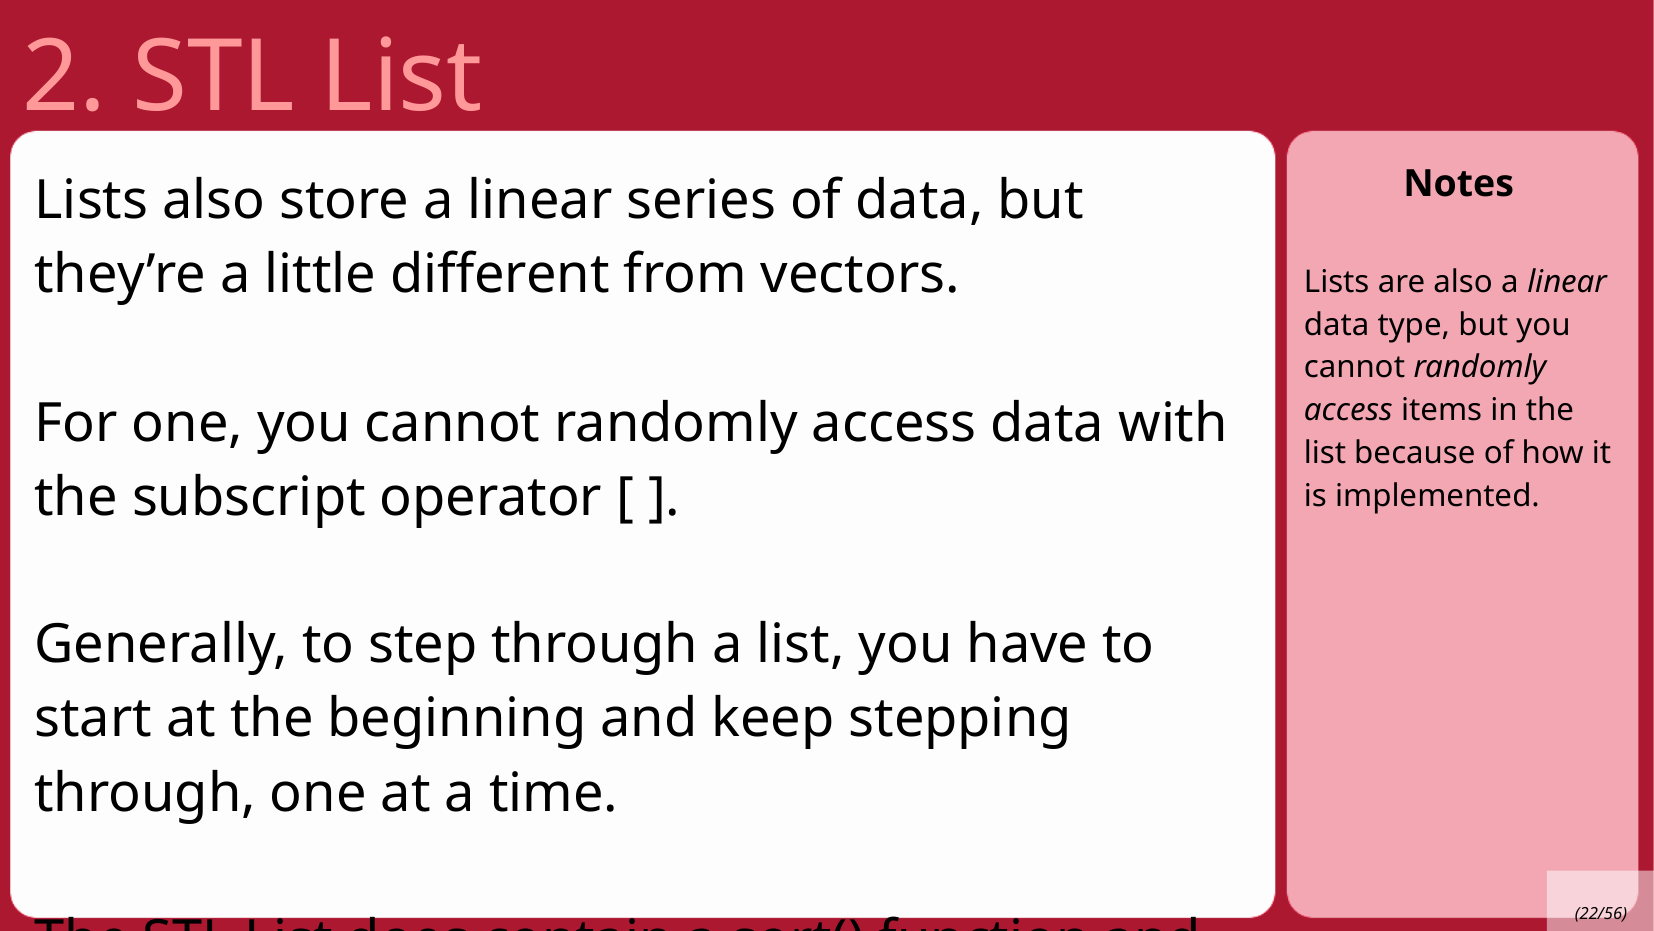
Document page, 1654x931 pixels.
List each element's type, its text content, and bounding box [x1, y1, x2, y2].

title 2. STL List [22, 7, 1511, 136]
text_box (<number>/56) [1546, 877, 1654, 931]
picture [0, 0, 1654, 931]
text_box Notes Lists are also a linear data type, but you cannot randomly access items in the list because of how it is implemented. [1289, 149, 1629, 460]
text_box Lists also store a linear series of data, but they’re a little different from vectors. For one, you cannot randomly access data with the subscript operator [ ]. Generally, to step through a list, you have to start at the beginning and keep stepping through, one at a time. The STL List does contain a sort() function and reverse() function, though! [34, 160, 1248, 891]
